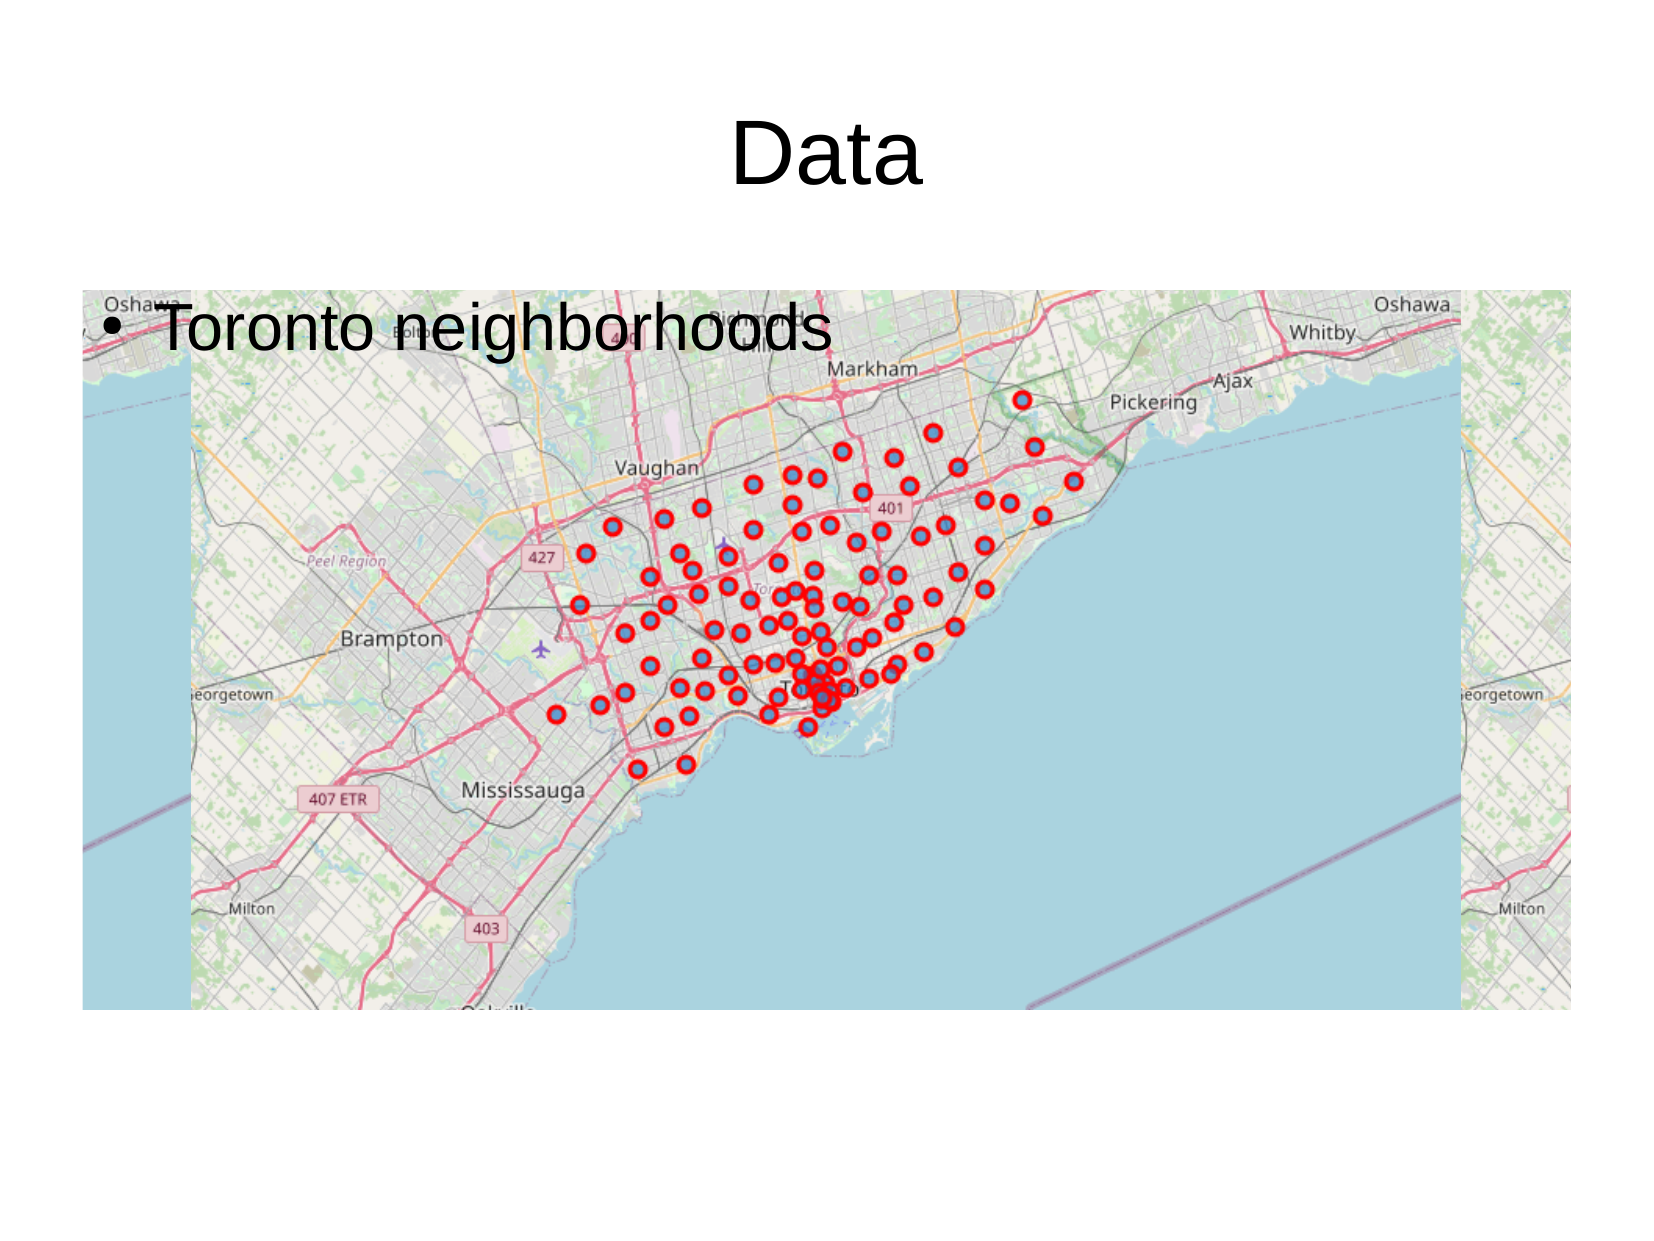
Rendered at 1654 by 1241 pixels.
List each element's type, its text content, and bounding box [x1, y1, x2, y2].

title Data [82, 49, 1571, 257]
list Toronto neighborhoods [82, 290, 1571, 1010]
